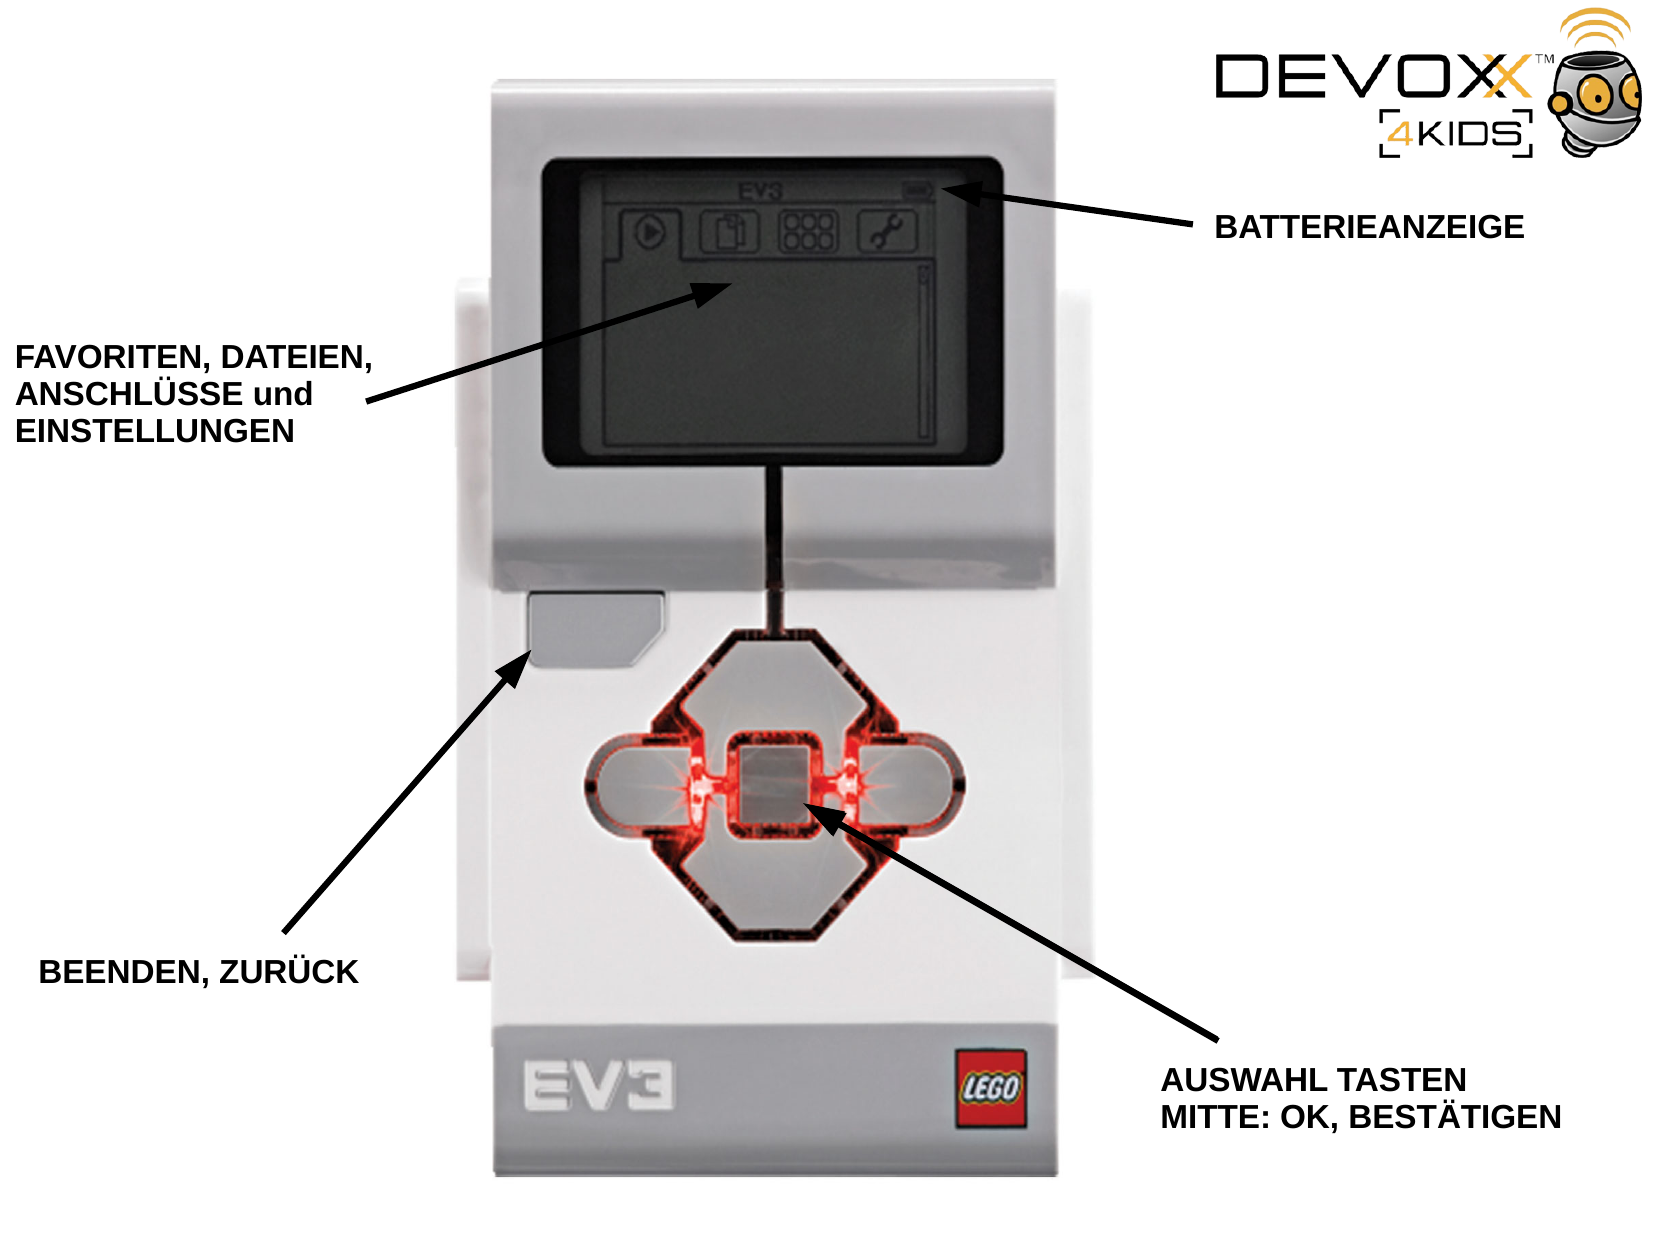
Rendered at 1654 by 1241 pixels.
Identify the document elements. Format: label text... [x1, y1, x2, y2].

picture [377, 60, 1170, 1193]
text_box BATTERIEANZEIGE [1199, 200, 1654, 257]
text_box BEENDEN, ZURÜCK [23, 946, 407, 1004]
text_box FAVORITEN, DATEIEN, ANSCHLÜSSE und EINSTELLUNGEN [0, 330, 490, 458]
picture [1216, 7, 1642, 158]
text_box AUSWAHL TASTEN MITTE: OK, BESTÄTIGEN [1145, 1054, 1636, 1182]
